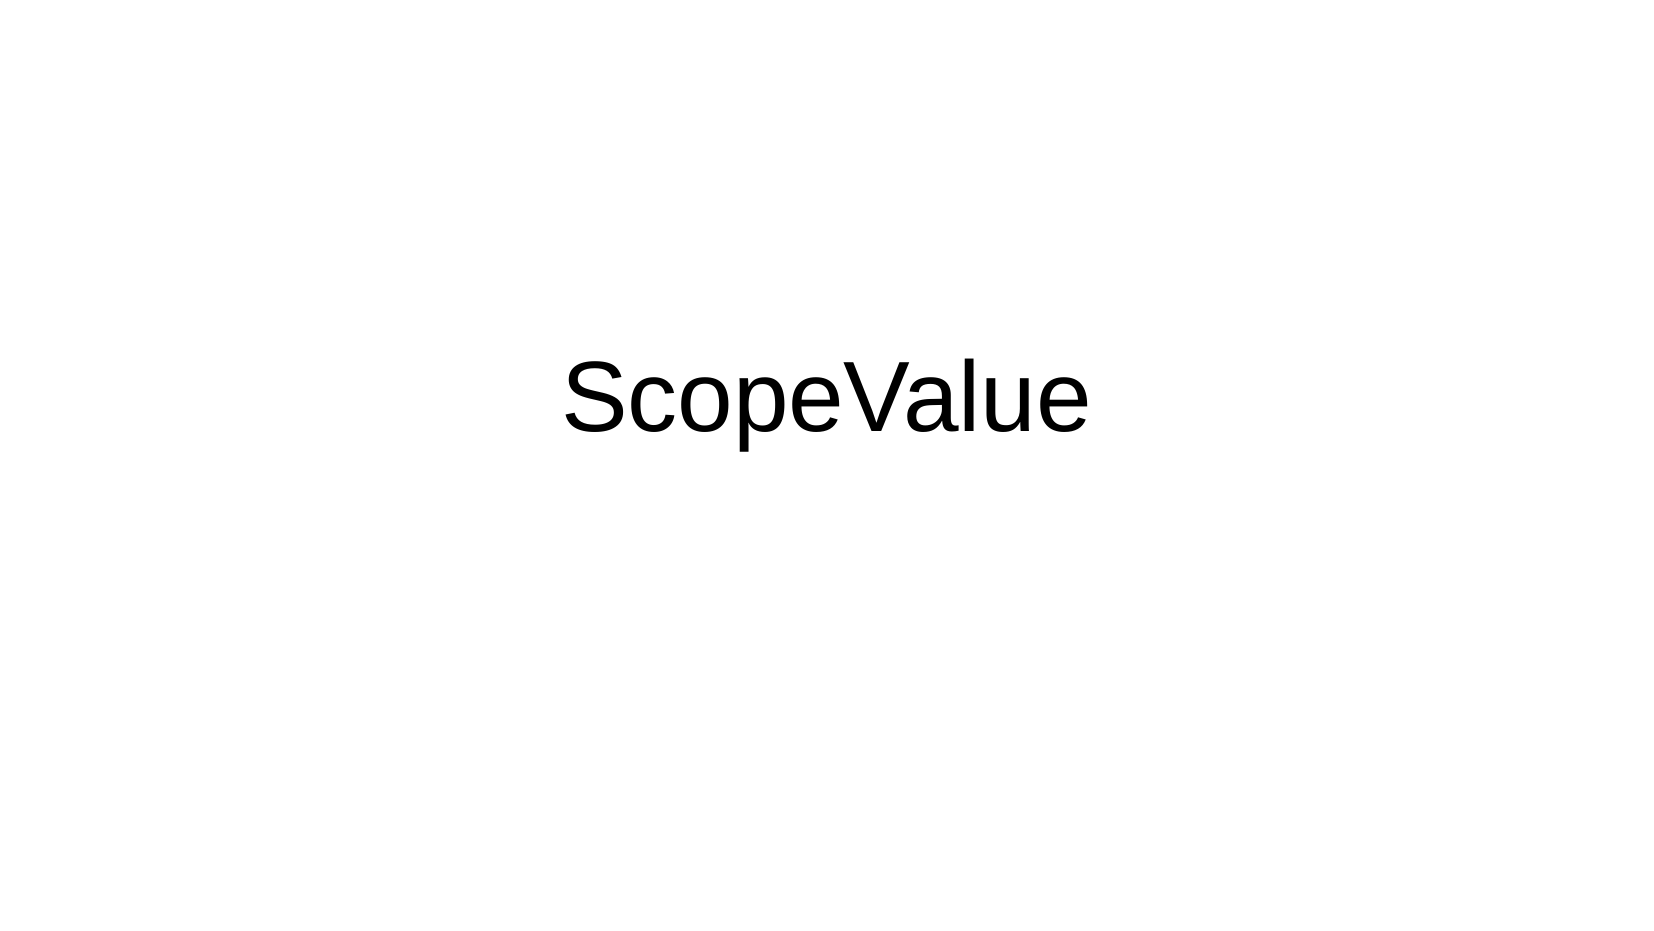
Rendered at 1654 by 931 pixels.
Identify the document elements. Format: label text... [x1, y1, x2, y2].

subtitle ScopeValue [82, 37, 1571, 757]
